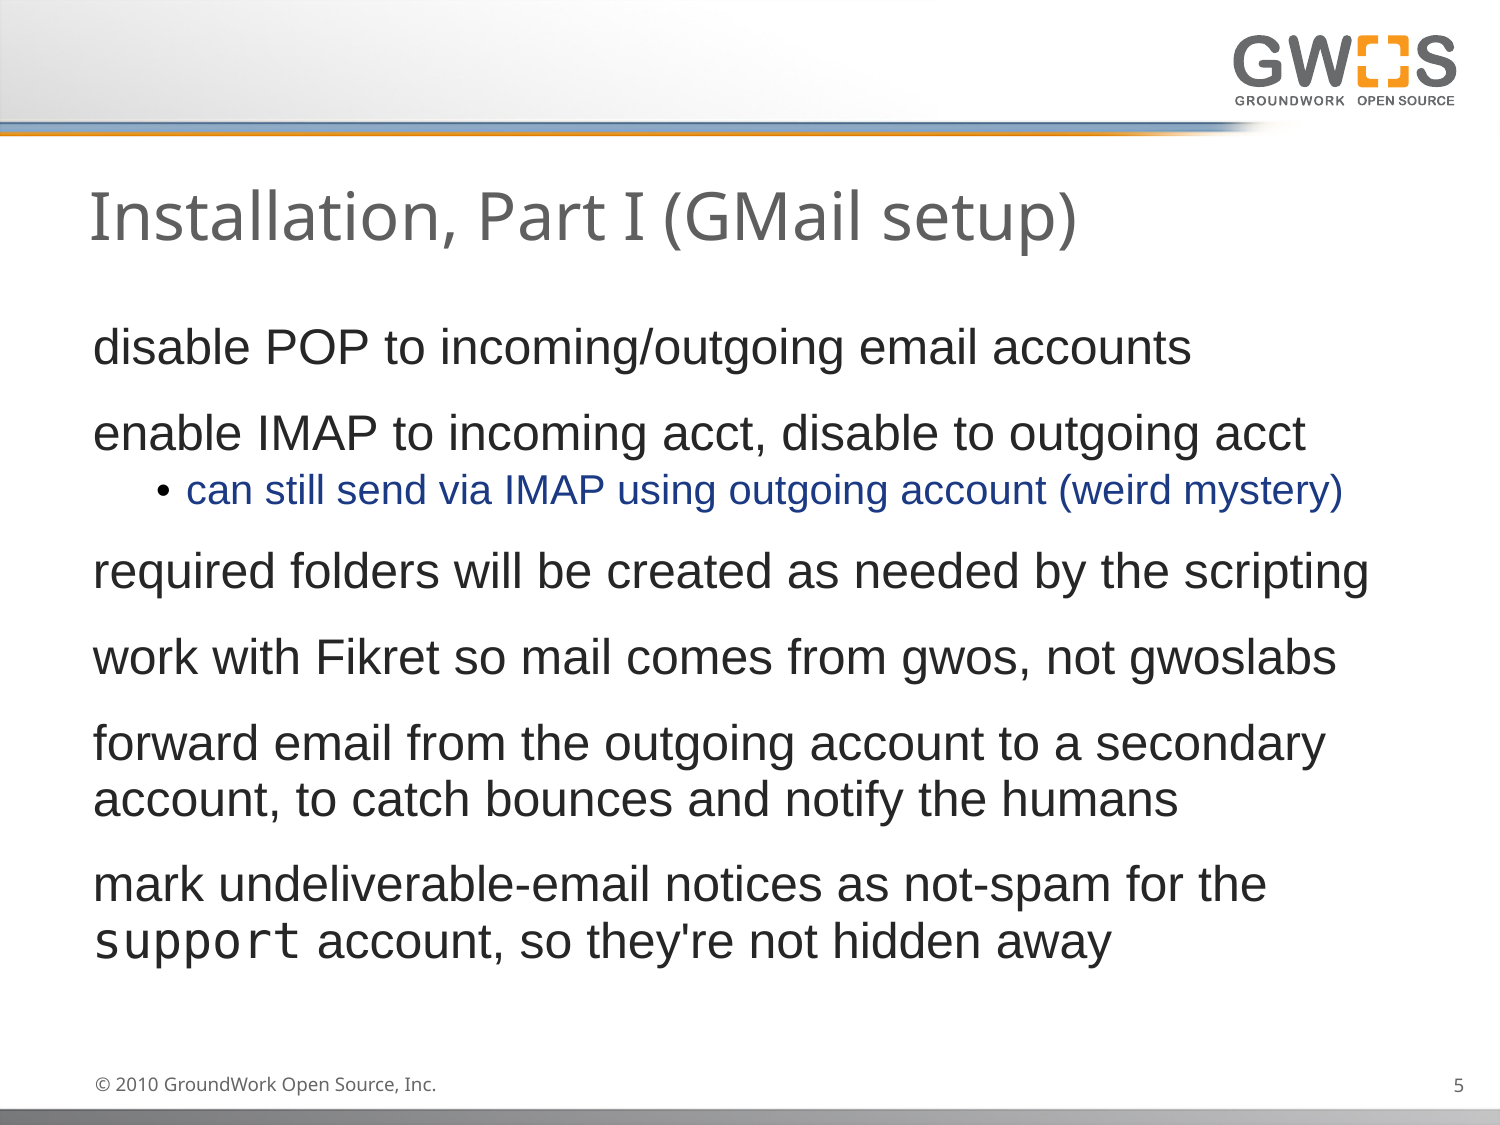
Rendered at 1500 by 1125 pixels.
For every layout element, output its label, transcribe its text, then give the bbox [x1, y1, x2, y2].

picture [0, 0, 1500, 1125]
list disable POP to incoming/outgoing email accounts enable IMAP to incoming acct, disable to outgoing acct can still send via IMAP using outgoing account (weird mystery) required folders will be created as needed by the scripting work with Fikret so mail comes from gwos, not gwoslabs forward email from the outgoing account to a secondary account, to catch bounces and notify the humans mark undeliverable-email notices as not-spam for the support account, so they're not hidden away [58, 311, 1459, 979]
title Installation, Part I (GMail setup) [75, 161, 1459, 259]
